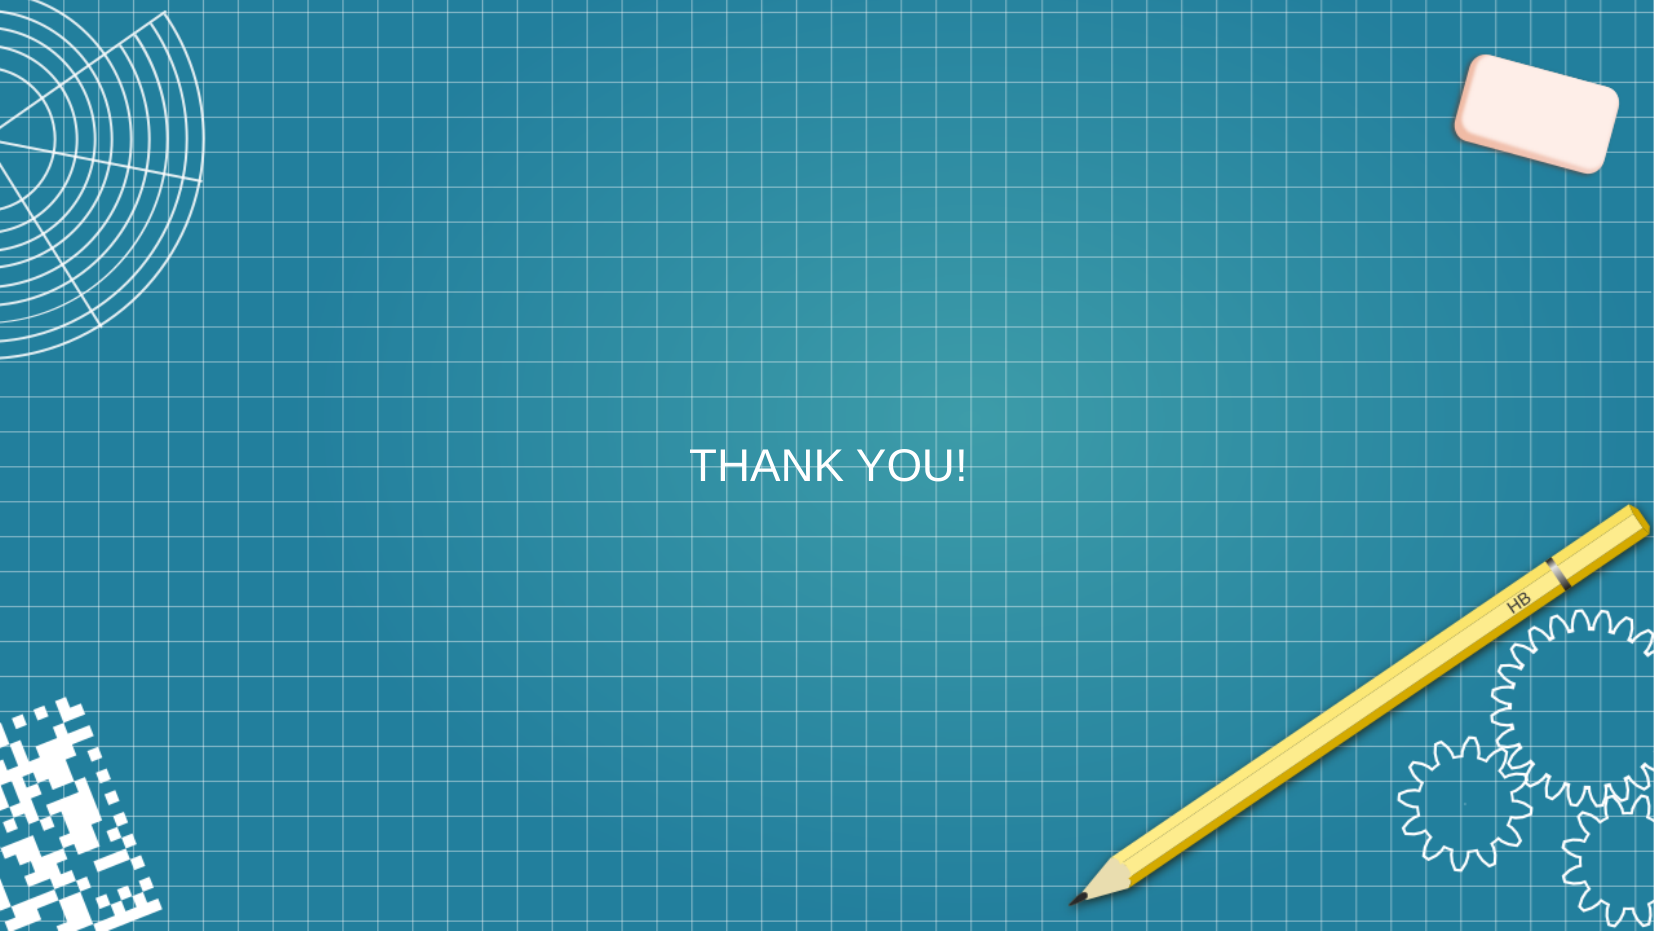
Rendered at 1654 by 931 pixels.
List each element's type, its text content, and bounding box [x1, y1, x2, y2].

text_box THANK YOU! [674, 432, 983, 499]
picture [0, 0, 1654, 931]
